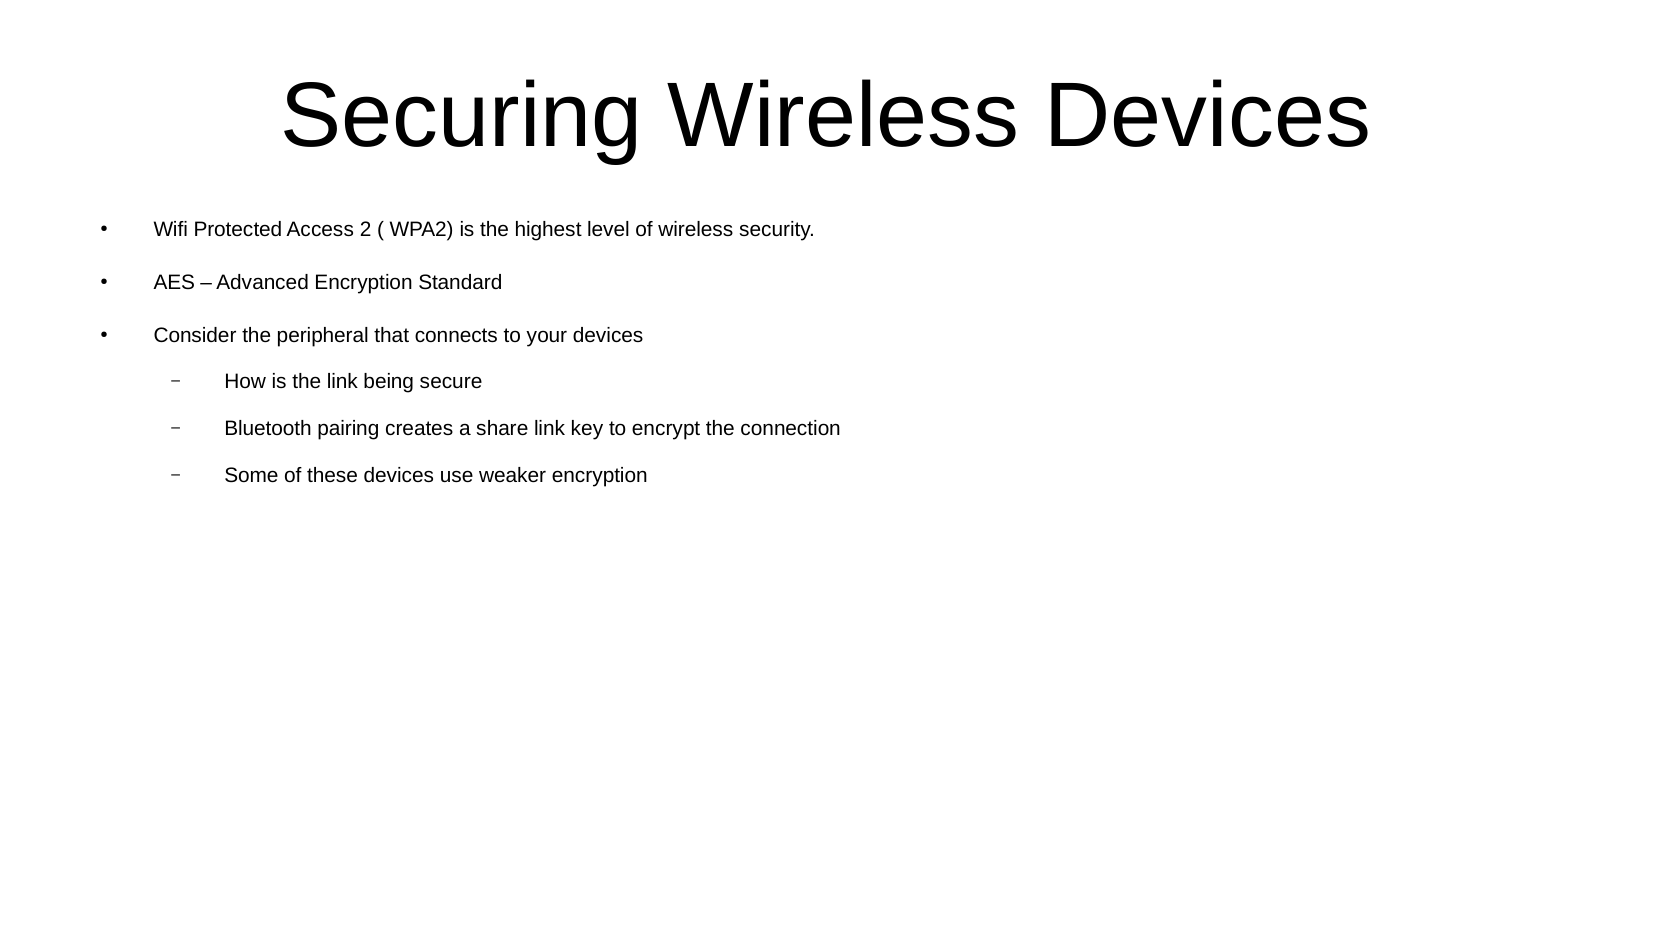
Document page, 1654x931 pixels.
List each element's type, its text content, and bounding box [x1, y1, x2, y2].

list Wifi Protected Access 2 ( WPA2) is the highest level of wireless security. AES – Advanced Encryption Standard Consider the peripheral that connects to your devices How is the link being secure Bluetooth pairing creates a share link key to encrypt the connection Some of these devices use weaker encryption [82, 217, 1621, 916]
title Securing Wireless Devices [82, 37, 1571, 193]
